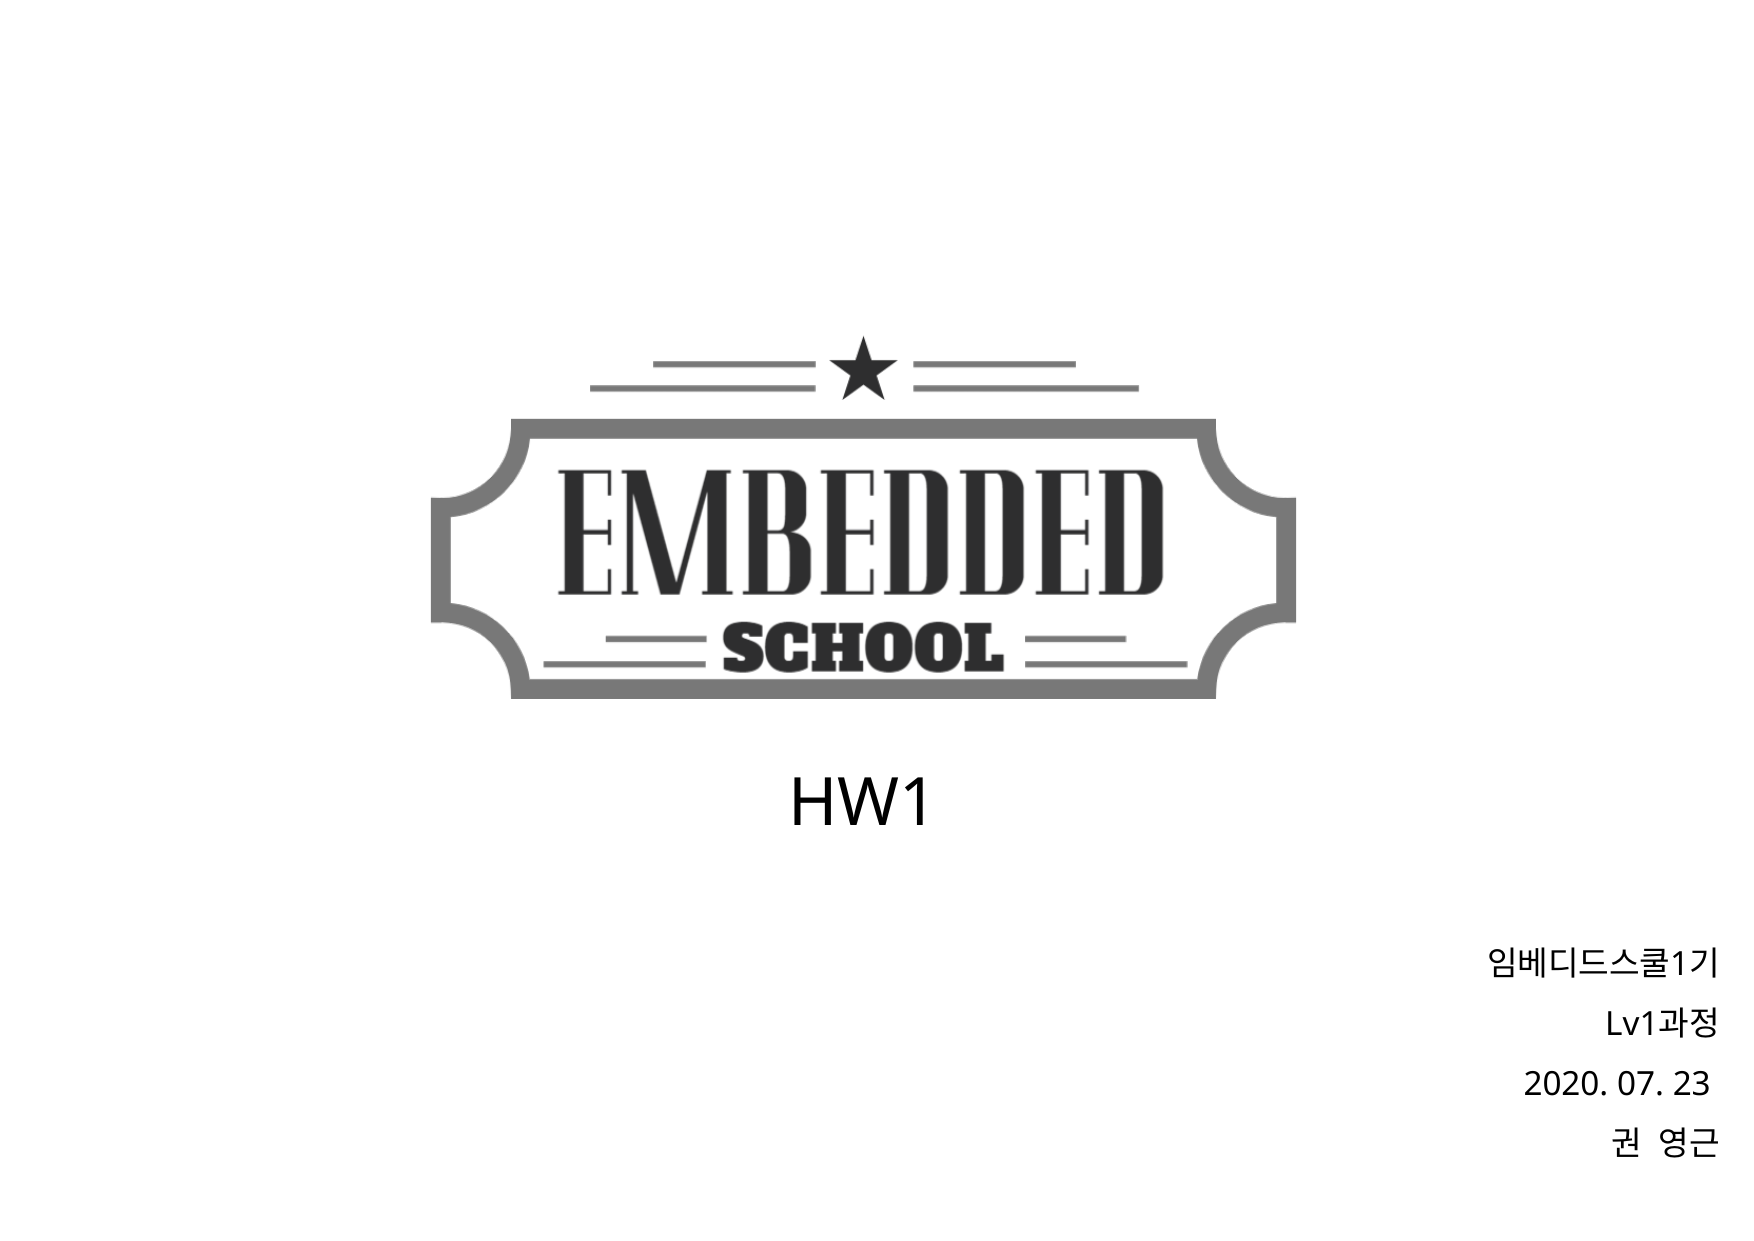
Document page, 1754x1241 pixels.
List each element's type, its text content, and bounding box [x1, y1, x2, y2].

picture [294, 295, 1432, 752]
text_box 임베디드스쿨1기 Lv1과정 2020. 07. 23 권 영근 [1314, 916, 1734, 1168]
text_box HW1 [557, 751, 1169, 846]
